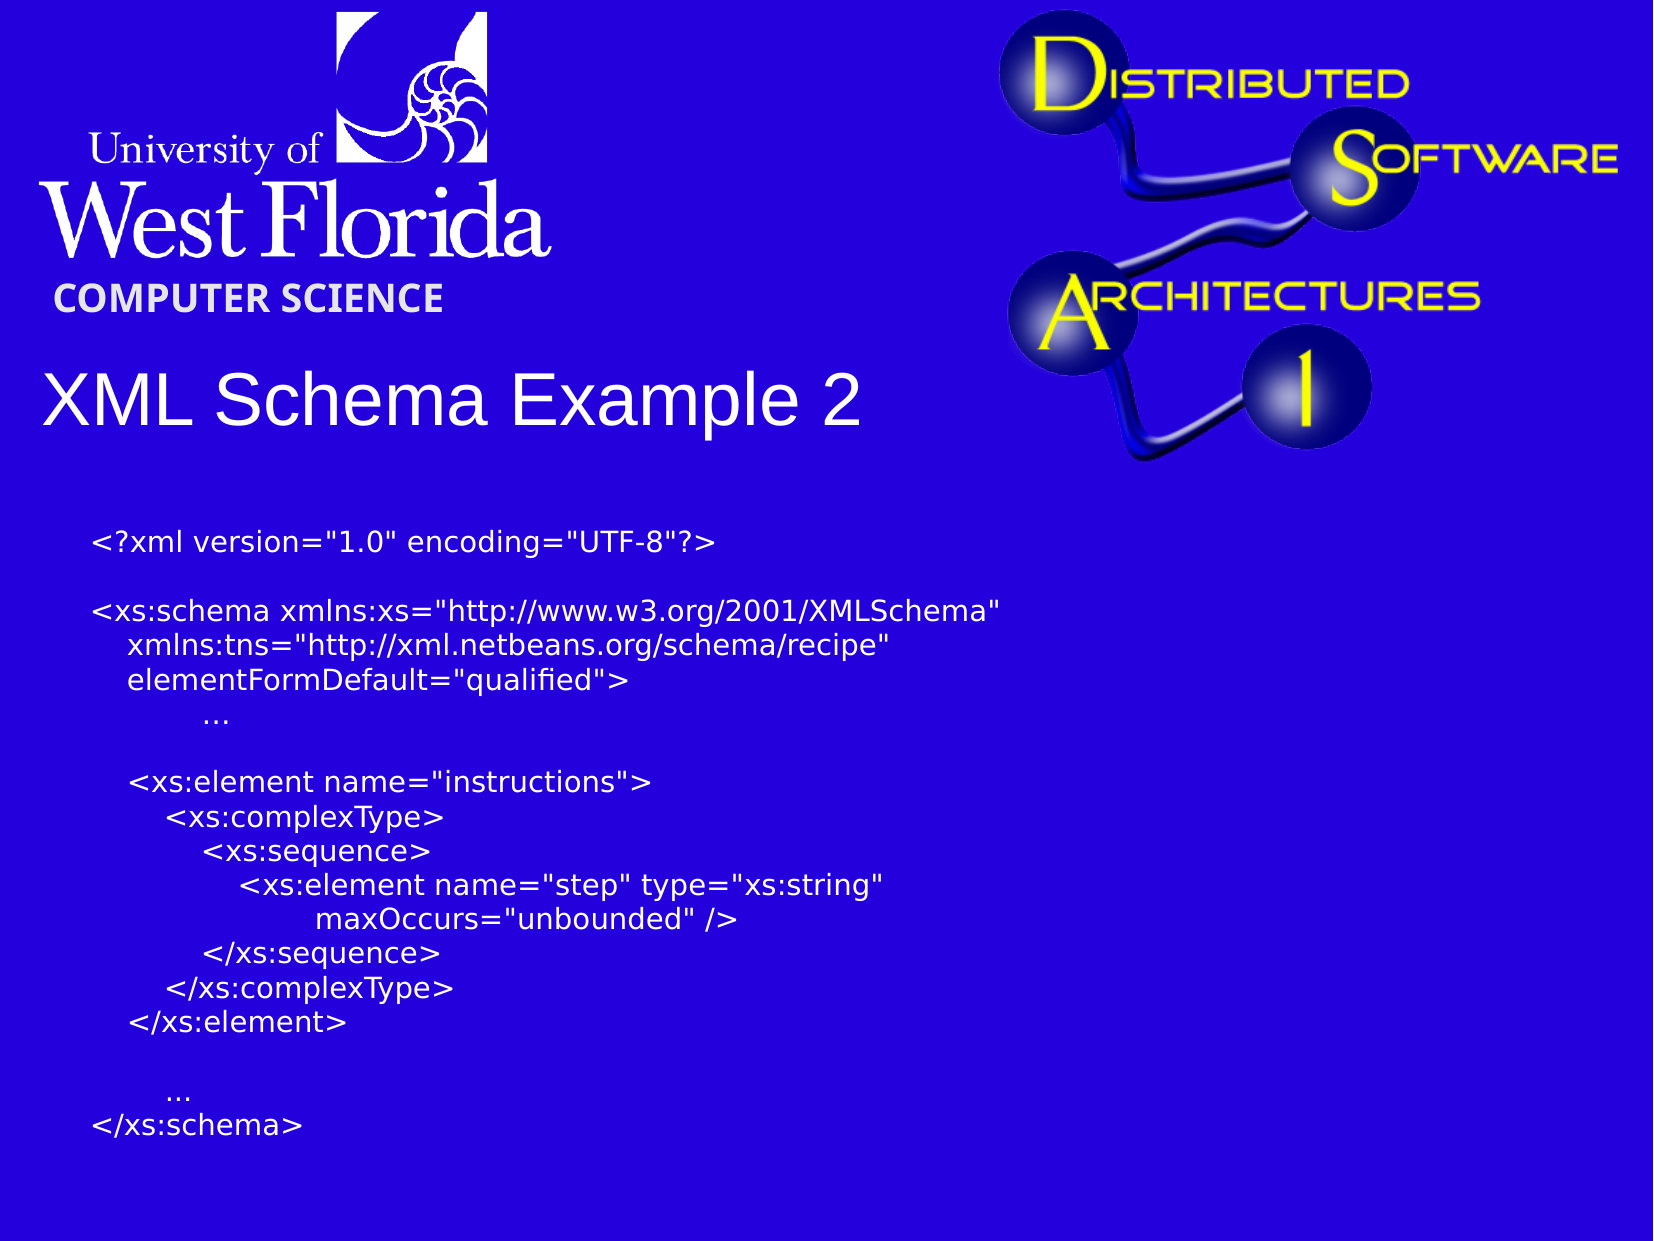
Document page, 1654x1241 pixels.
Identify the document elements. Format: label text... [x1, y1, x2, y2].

text_box <?xml version="1.0" encoding="UTF-8"?> <xs:schema xmlns:xs="http://www.w3.org/2001/XMLSchema" xmlns:tns="http://xml.netbeans.org/schema/recipe" elementFormDefault="qualified"> … <xs:element name="instructions"> <xs:complexType> <xs:sequence> <xs:element name="step" type="xs:string" maxOccurs="unbounded" /> </xs:sequence> </xs:complexType> </xs:element> ... </xs:schema> [75, 518, 1163, 1150]
title XML Schema Example 2 [0, 301, 1351, 489]
picture [37, 0, 559, 262]
picture [910, 0, 1653, 506]
text_box COMPUTER SCIENCE [37, 262, 563, 301]
